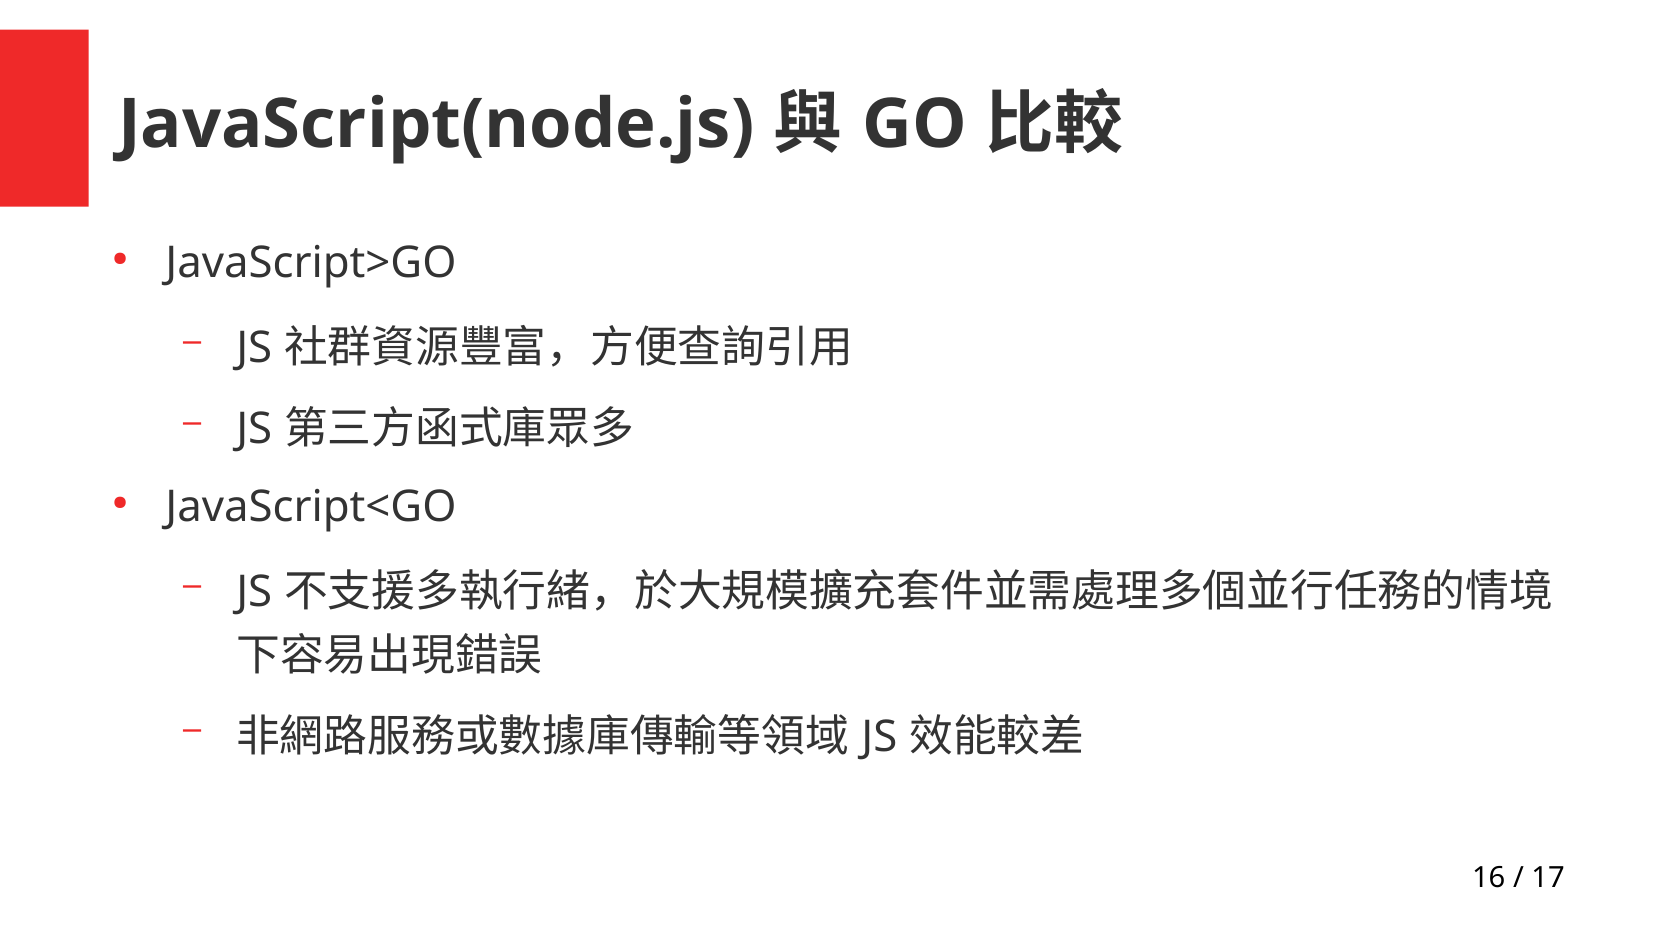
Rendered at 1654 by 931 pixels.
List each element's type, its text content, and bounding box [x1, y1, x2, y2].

list JavaScript>GO JS社群資源豐富，方便查詢引用 JS第三方函式庫眾多 JavaScript<GO JS不支援多執行緒，於大規模擴充套件並需處理多個並行任務的情境下容易出現錯誤 非網路服務或數據庫傳輸等領域JS效能較差 [94, 230, 1571, 851]
title JavaScript(node.js)與GO比較 [118, 29, 1595, 207]
